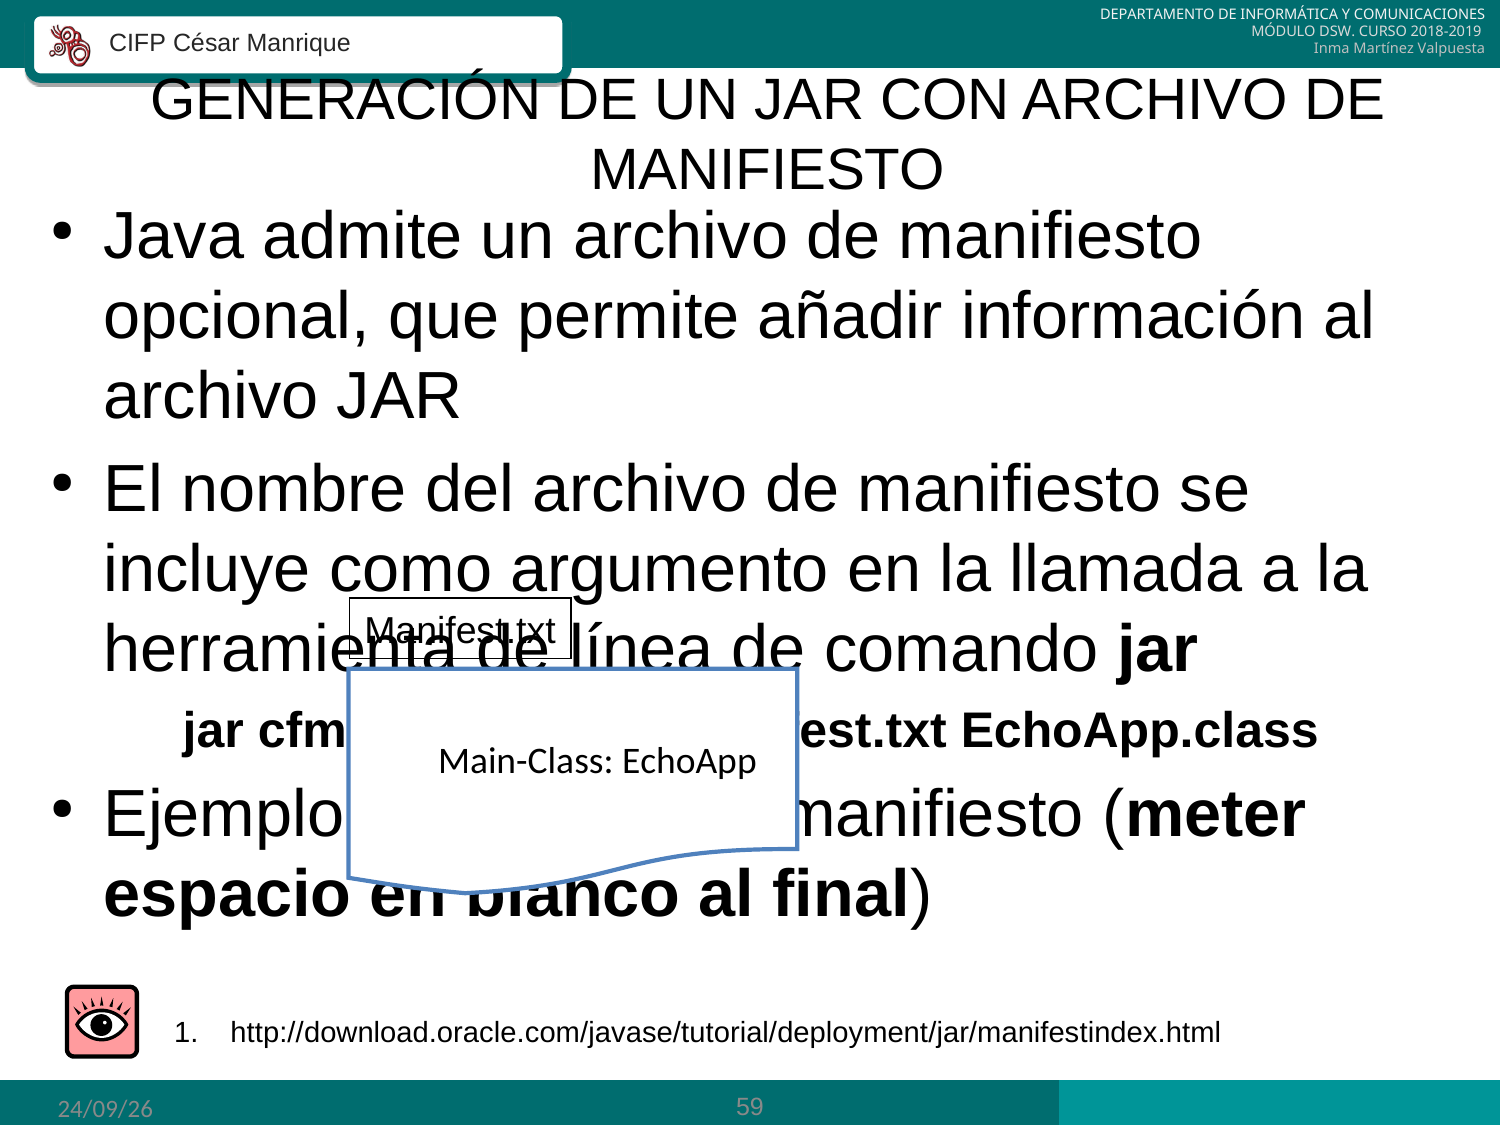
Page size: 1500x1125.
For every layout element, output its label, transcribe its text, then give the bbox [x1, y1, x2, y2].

text_box Main-Class: EchoApp [348, 668, 798, 894]
picture [64, 984, 140, 1059]
text_box http://download.oracle.com/javase/tutorial/deployment/jar/manifestindex.html [159, 987, 1500, 1056]
picture [47, 23, 93, 67]
list Java admite un archivo de manifiesto opcional, que permite añadir información al archivo JAR El nombre del archivo de manifiesto se incluye como argumento en la llamada a la herramienta de línea de comando jar jar cfm EchoApp.jar Manifest.txt EchoApp.class Ejemplo de archivo de manifiesto (meter espacio en blanco al final) [17, 184, 1483, 1059]
text_box Manifest.txt [349, 597, 572, 659]
title GENERACIÓN DE UN JAR CON ARCHIVO DE MANIFIESTO [17, 90, 1483, 173]
text_box <número> [512, 1082, 988, 1125]
text_box 18/09/18 [42, 1085, 344, 1125]
